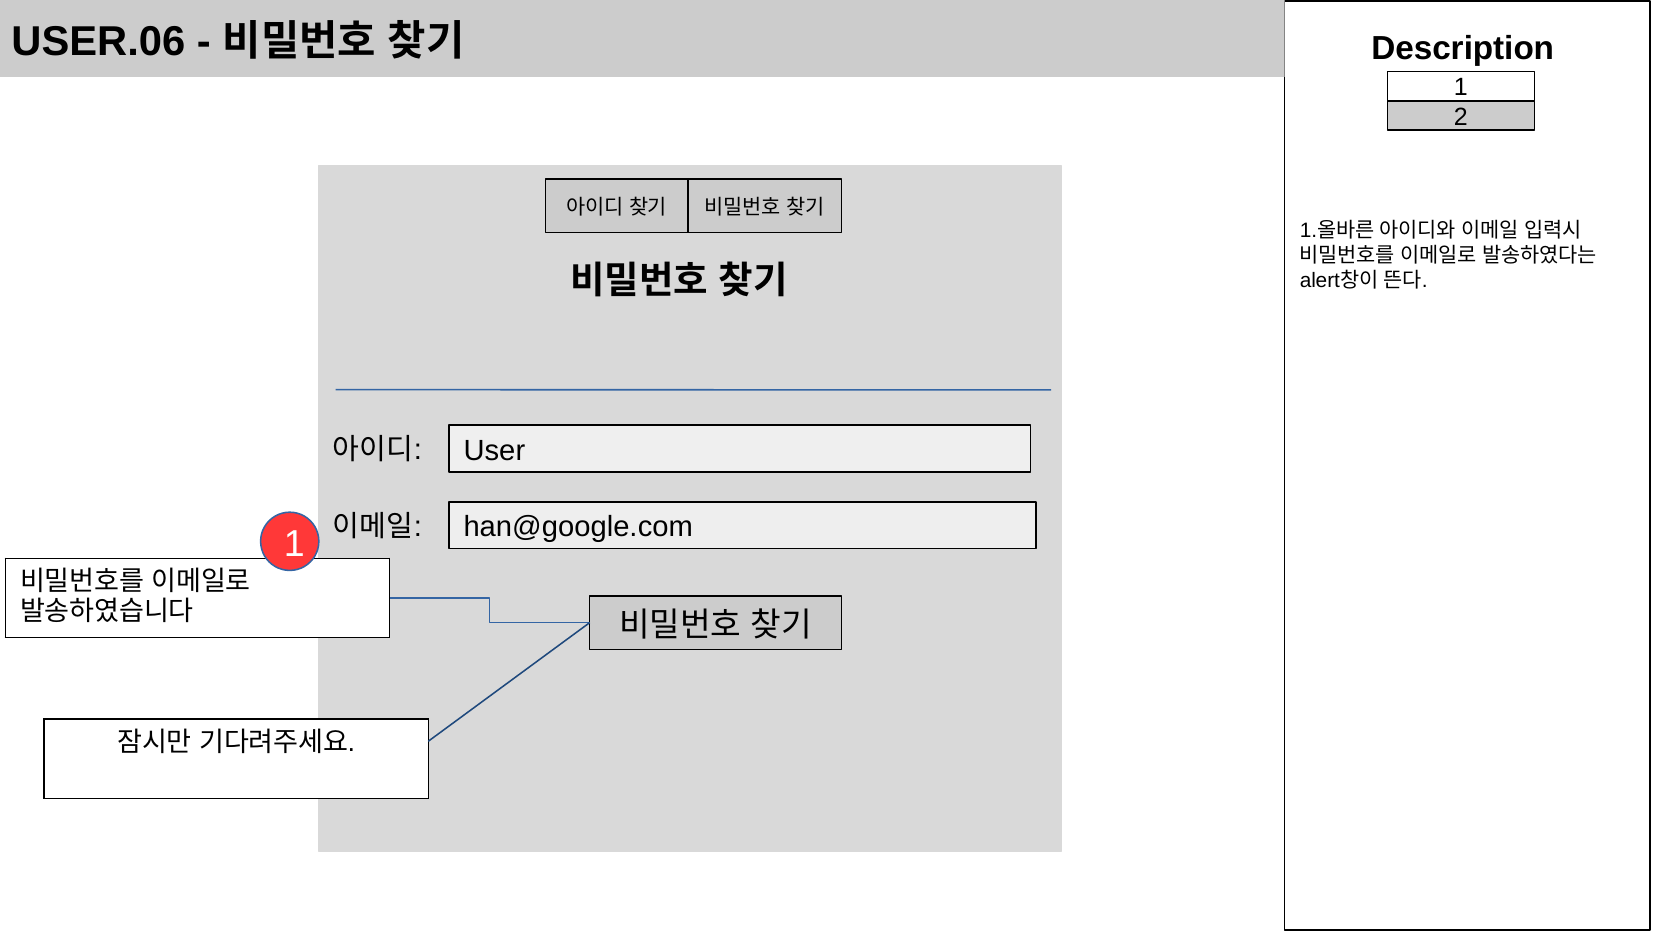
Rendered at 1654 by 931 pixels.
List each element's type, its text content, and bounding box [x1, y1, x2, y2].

text_box [318, 165, 1061, 852]
text_box [1284, 1, 1650, 931]
table_header 비밀번호를 이메일로 발송하였습니다 [6, 559, 389, 637]
text_box 1 [260, 512, 319, 571]
text_box 비밀번호 찾기 [330, 170, 1046, 225]
text_box 2 [1387, 100, 1535, 130]
text_box [318, 599, 586, 739]
text_box User [461, 425, 1031, 472]
text_box 비밀번호 찾기 [589, 595, 842, 650]
text_box 이메일: [318, 500, 461, 583]
text_box USER.06 - 비밀번호 찾기 [0, 0, 1285, 77]
text_box 비밀번호 찾기 [687, 178, 842, 233]
table_header 잠시만 기다려주세요. [45, 720, 428, 798]
text_box Description [1291, 18, 1635, 77]
text_box 1.올바른 아이디와 이메일 입력시 비밀번호를 이메일로 발송하였다는 alert창이 뜬다. [1285, 139, 1635, 850]
text_box 아이디 찾기 [545, 178, 687, 233]
text_box 1 [1387, 71, 1535, 100]
text_box 아이디: [318, 423, 461, 500]
text_box han@google.com [461, 501, 1036, 549]
